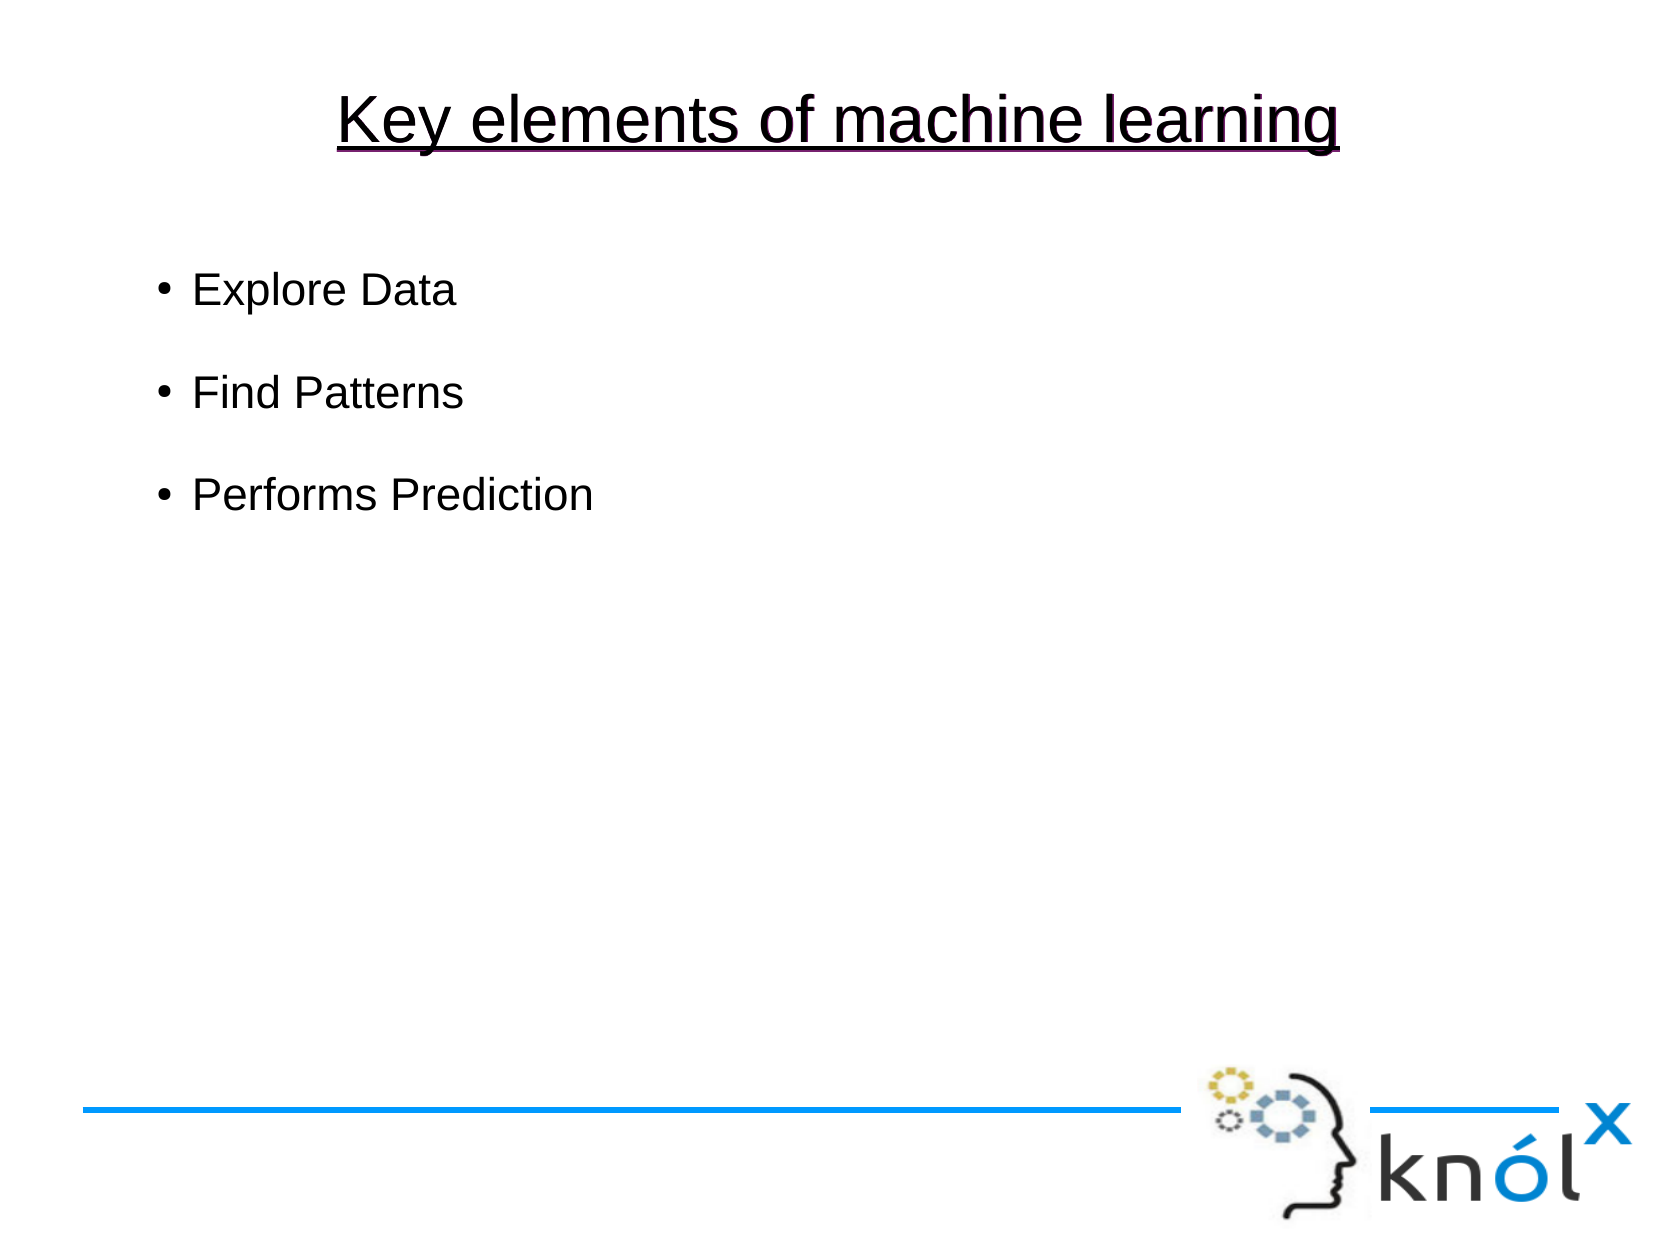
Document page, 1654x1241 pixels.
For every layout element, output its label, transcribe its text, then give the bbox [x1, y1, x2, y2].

picture [1196, 1064, 1643, 1229]
text_box Explore Data Find Patterns Performs Prediction [141, 256, 1548, 1028]
subtitle Key elements of machine learning [82, 49, 1571, 189]
